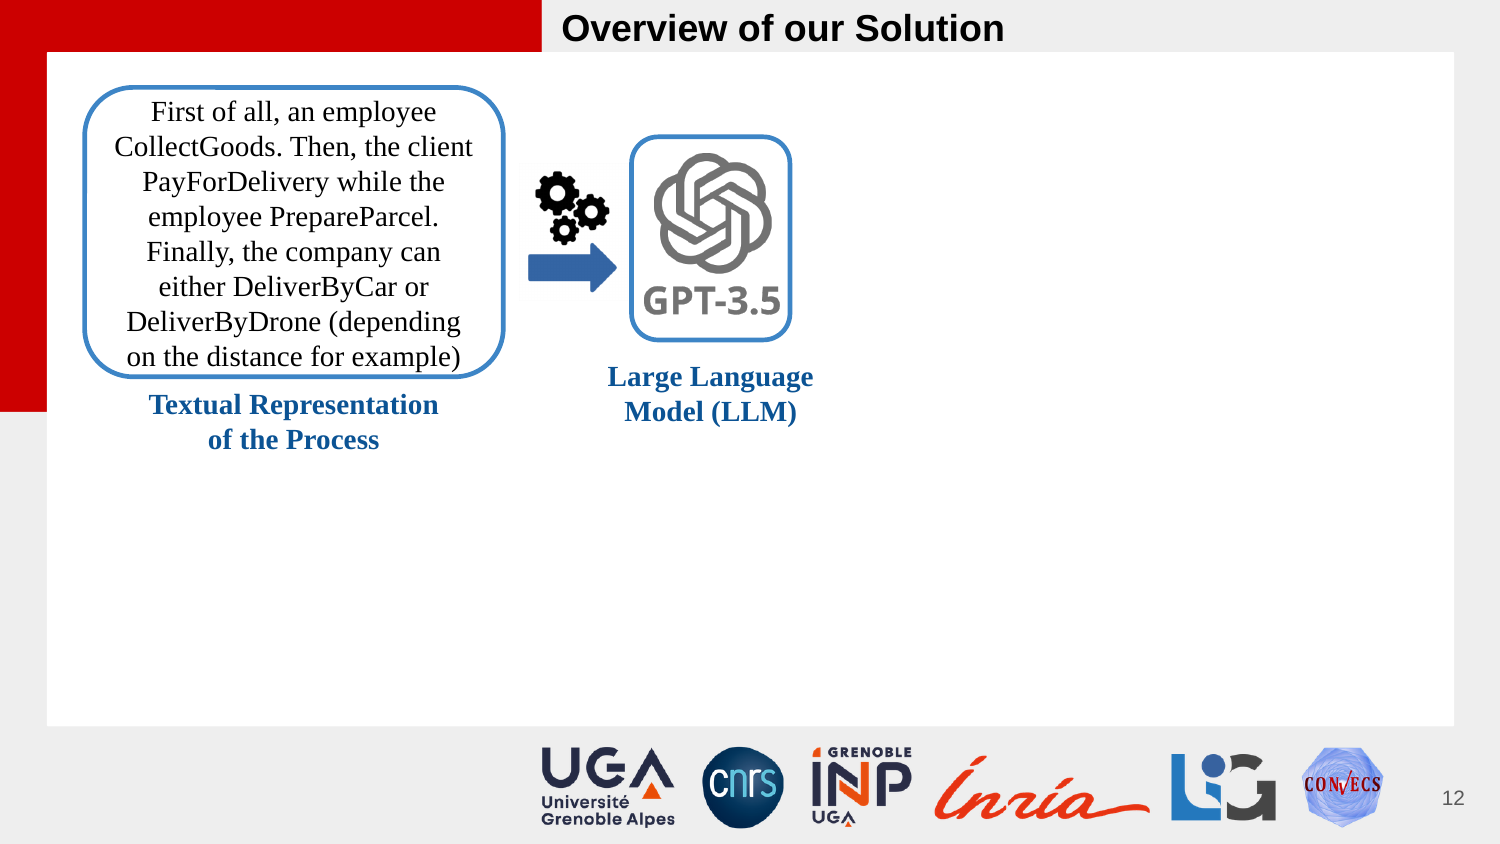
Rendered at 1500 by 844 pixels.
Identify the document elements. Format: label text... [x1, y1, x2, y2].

slide_number <numéro> [1389, 764, 1480, 830]
picture [0, 0, 1500, 844]
text_box Overview of our Solution [546, 0, 1441, 55]
text_box Large Language Model (LLM) [586, 340, 836, 444]
text_box First of all, an employee CollectGoods. Then, the client PayForDelivery while the employee PrepareParcel. Finally, the company can either DeliverByCar or DeliverByDrone (depending on the distance for example) [84, 87, 504, 377]
text_box Textual Representation of the Process [26, 393, 562, 448]
